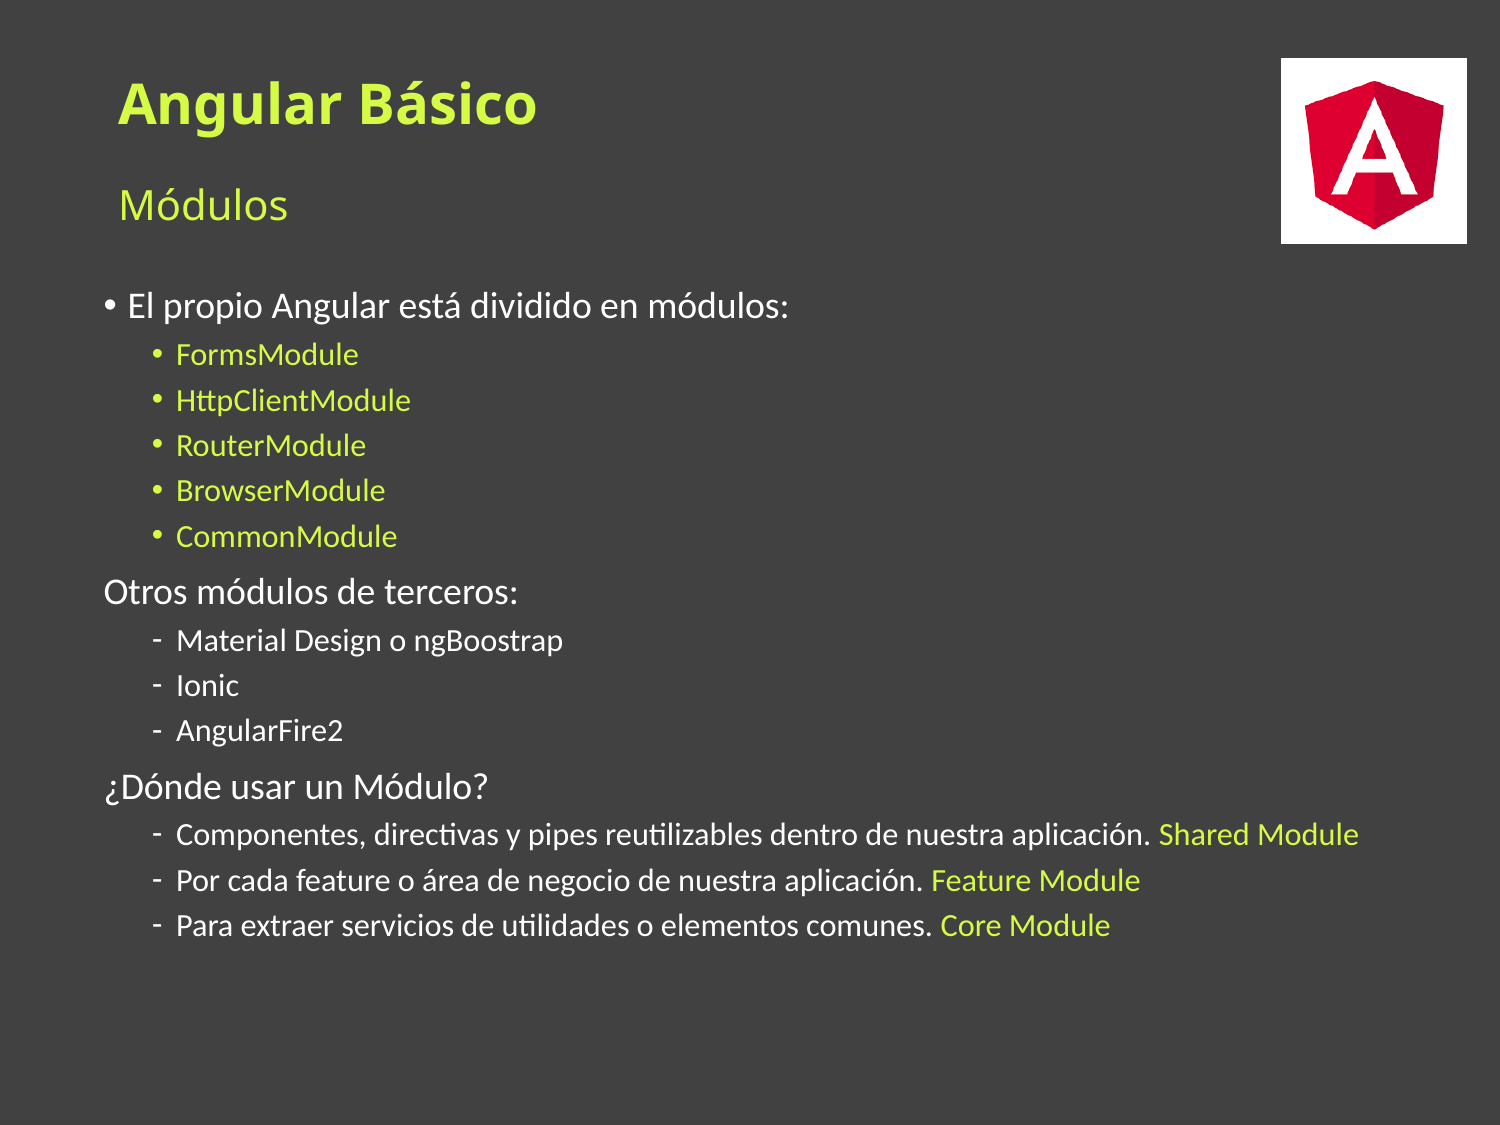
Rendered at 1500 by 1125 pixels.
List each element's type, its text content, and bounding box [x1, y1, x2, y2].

list Módulos [103, 163, 1282, 244]
list El propio Angular está dividido en módulos: FormsModule HttpClientModule RouterModule BrowserModule CommonModule Otros módulos de terceros: Material Design o ngBoostrap Ionic AngularFire2 ¿Dónde usar un Módulo? Componentes, directivas y pipes reutilizables dentro de nuestra aplicación. Shared Module Por cada feature o área de negocio de nuestra aplicación. Feature Module Para extraer servicios de utilidades o elementos comunes. Core Module [88, 278, 1383, 993]
picture [1281, 58, 1467, 244]
title Angular Básico [103, 59, 1282, 144]
